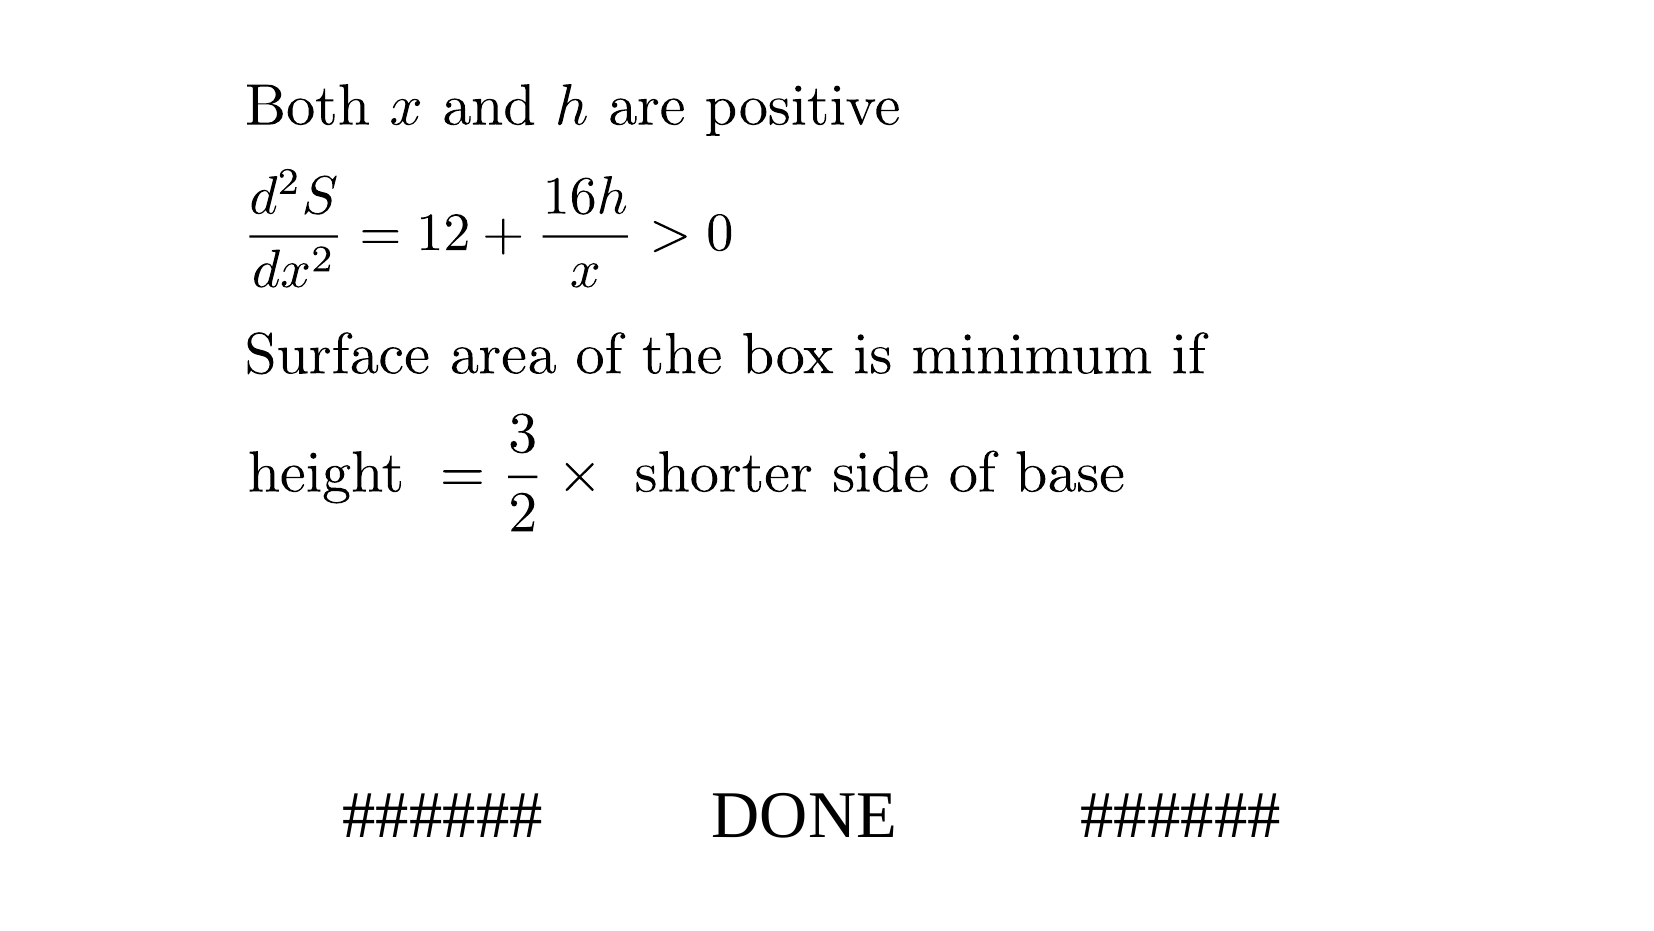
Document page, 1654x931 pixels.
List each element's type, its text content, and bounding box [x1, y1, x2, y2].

text_box [247, 332, 1209, 375]
text_box [249, 413, 1124, 532]
title ###### DONE ###### [47, 37, 1607, 926]
text_box [247, 84, 899, 136]
text_box [249, 168, 732, 288]
